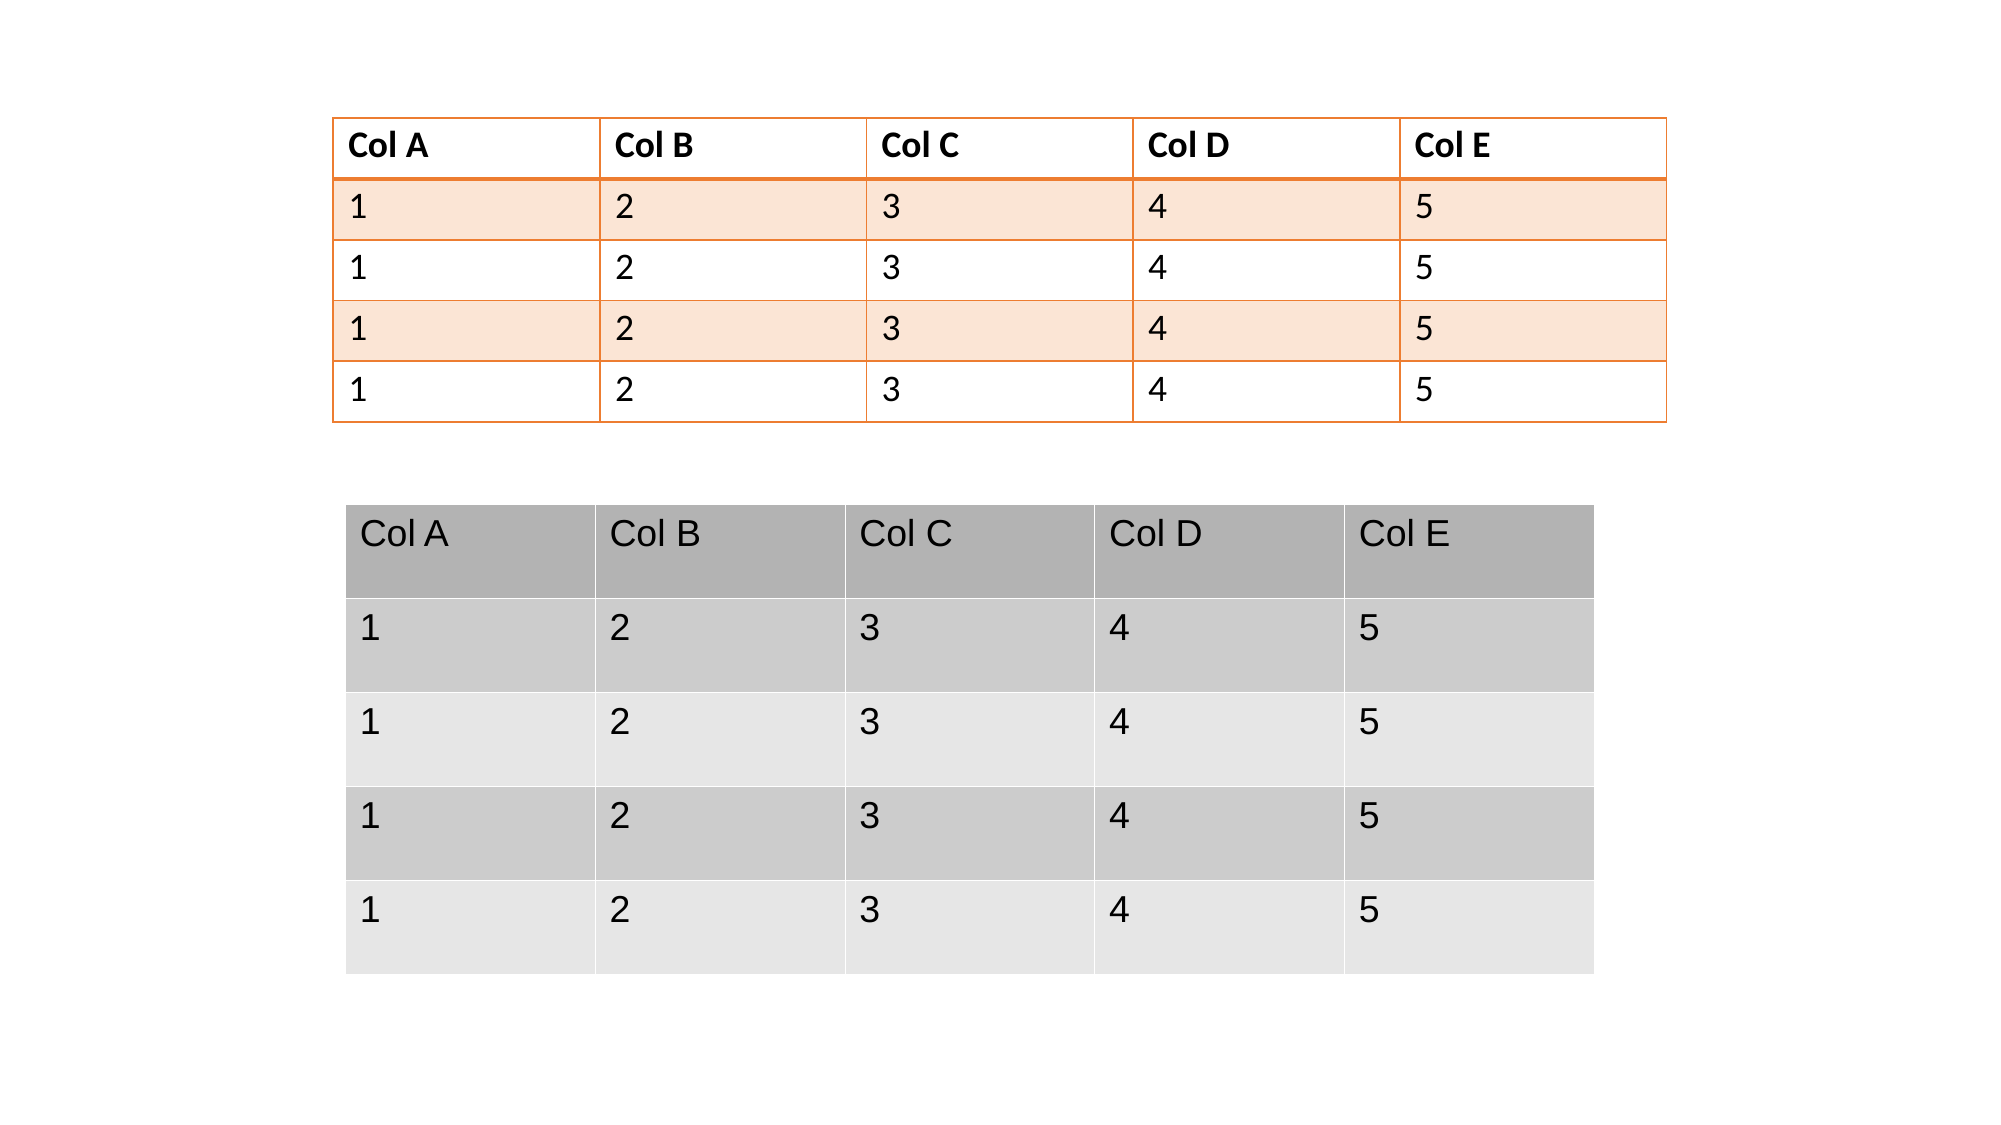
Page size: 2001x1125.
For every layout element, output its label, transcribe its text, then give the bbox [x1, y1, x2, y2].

table_cell 3 [867, 181, 1132, 239]
table_cell 1 [346, 693, 595, 786]
table_header Col A [334, 119, 599, 177]
table_cell 4 [1134, 181, 1399, 239]
table_cell 4 [1134, 301, 1399, 360]
table_cell 5 [1401, 301, 1666, 360]
table_cell 1 [334, 241, 599, 300]
table_cell 2 [596, 693, 845, 786]
table_header Col C [867, 119, 1132, 177]
table_cell 1 [334, 181, 599, 239]
table_cell 2 [601, 181, 866, 239]
table_cell 1 [334, 301, 599, 360]
table_cell 3 [867, 241, 1132, 300]
table_cell 4 [1095, 599, 1344, 692]
table_cell 4 [1095, 881, 1344, 974]
table_cell 3 [846, 881, 1094, 974]
table_cell 2 [601, 362, 866, 421]
table_cell 2 [596, 881, 845, 974]
table_cell 4 [1134, 241, 1399, 300]
table_header Col E [1345, 505, 1594, 598]
table_cell 2 [601, 241, 866, 300]
table_cell 5 [1401, 181, 1666, 239]
table_header Col A [346, 505, 595, 598]
table_cell 3 [846, 599, 1094, 692]
table_cell 2 [596, 787, 845, 880]
table_cell 2 [596, 599, 845, 692]
table_cell 3 [846, 787, 1094, 880]
table_header Col C [846, 505, 1094, 598]
table_cell 3 [867, 362, 1132, 421]
table_header Col B [596, 505, 845, 598]
table_cell 5 [1345, 599, 1594, 692]
table_header Col D [1095, 505, 1344, 598]
table_cell 1 [346, 881, 595, 974]
table_header Col D [1134, 119, 1399, 177]
table_cell 5 [1401, 241, 1666, 300]
table_cell 3 [846, 693, 1094, 786]
table_header Col E [1401, 119, 1666, 177]
table_cell 4 [1095, 693, 1344, 786]
table_cell 4 [1095, 787, 1344, 880]
table_cell 5 [1345, 693, 1594, 786]
table_cell 5 [1401, 362, 1666, 421]
table_cell 1 [346, 787, 595, 880]
table_cell 2 [601, 301, 866, 360]
table_header Col B [601, 119, 866, 177]
table_cell 1 [346, 599, 595, 692]
table_cell 3 [867, 301, 1132, 360]
table_cell 1 [334, 362, 599, 421]
table_cell 5 [1345, 787, 1594, 880]
table_cell 5 [1345, 881, 1594, 974]
table_cell 4 [1134, 362, 1399, 421]
